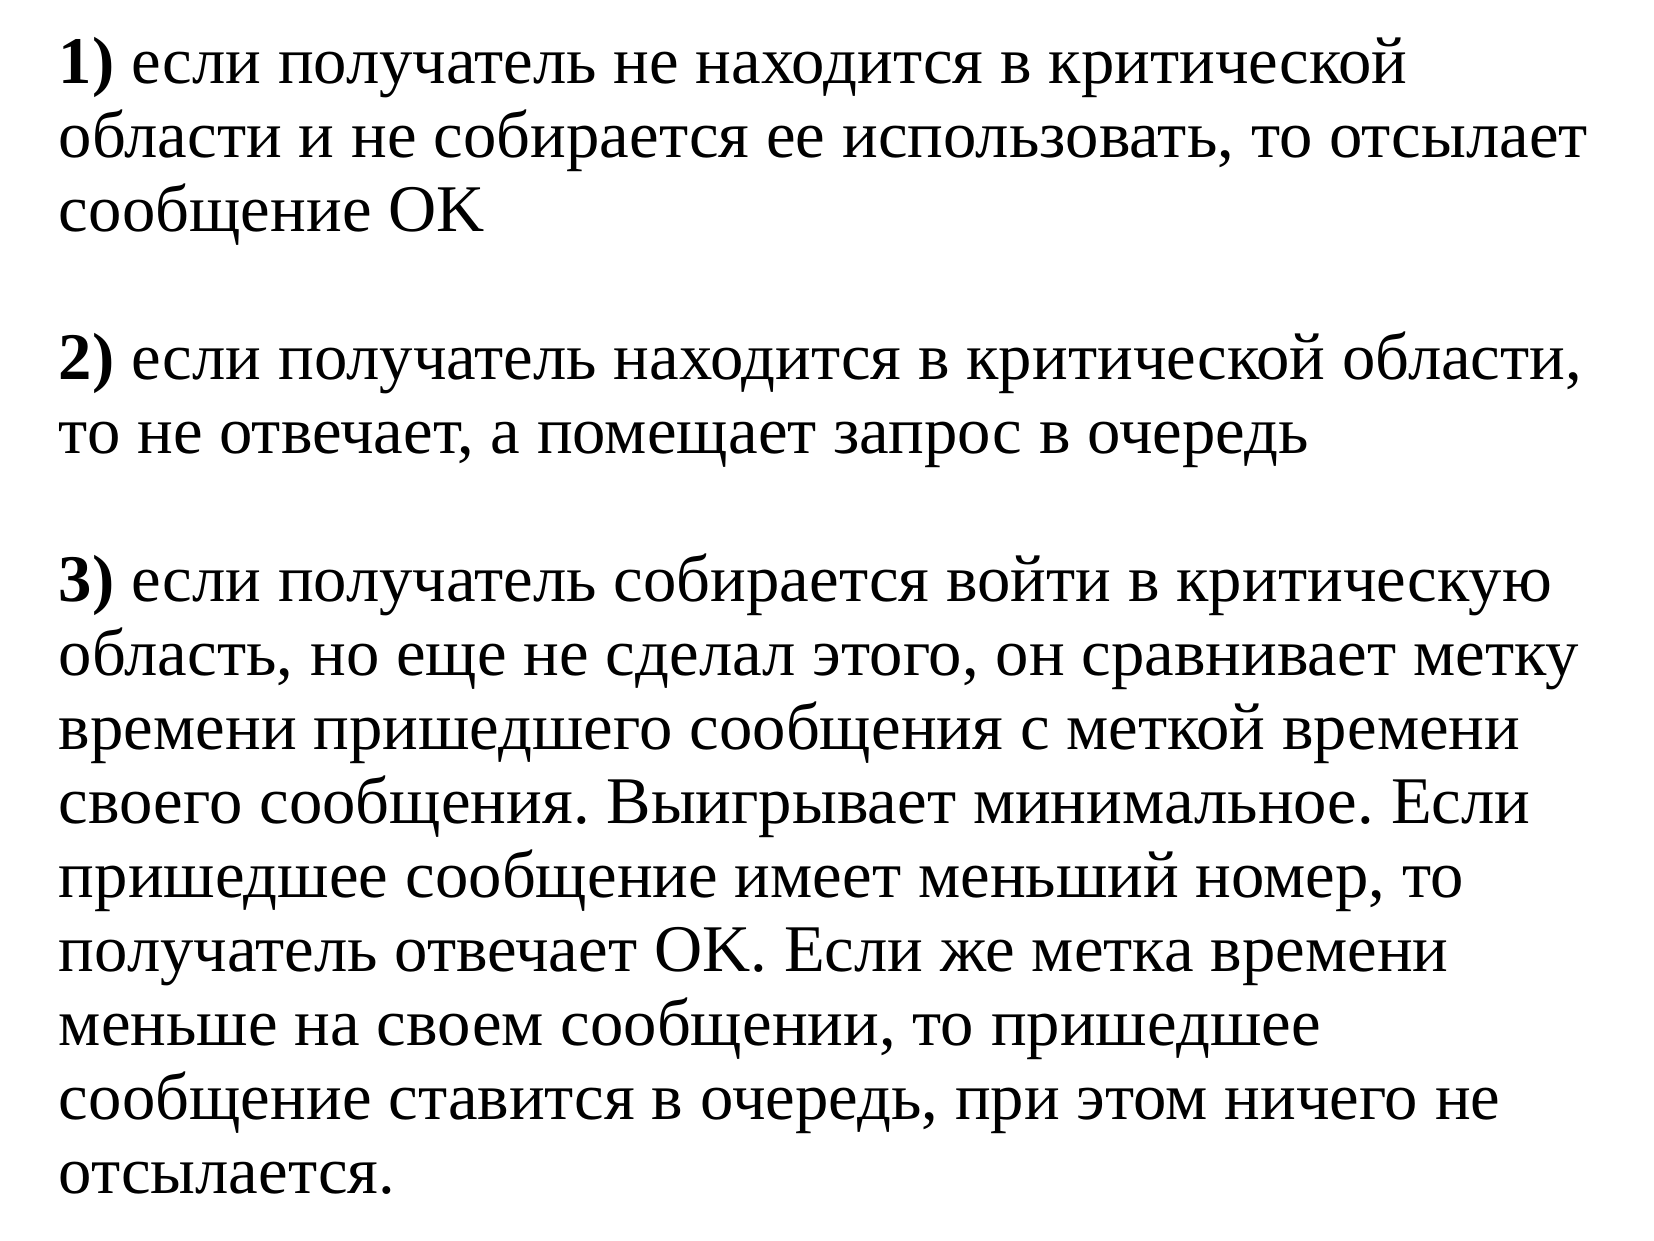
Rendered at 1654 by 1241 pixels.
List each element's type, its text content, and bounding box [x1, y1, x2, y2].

subtitle 1) если получатель не находится в критической области и не собирается ее использовать, то отсылает сообщение OK 2) если получатель находится в критической области, то не отвечает, а помещает запрос в очередь 3) если получатель собирается войти в критическую область, но еще не сделал этого, он сравнивает метку времени пришедшего сообщения с меткой времени своего сообщения. Выигрывает минимальное. Если пришедшее сообщение имеет меньший номер, то получатель отвечает OK. Если же метка времени меньше на своем сообщении, то пришедшее сообщение ставится в очередь, при этом ничего не отсылается. [59, 0, 1625, 1209]
